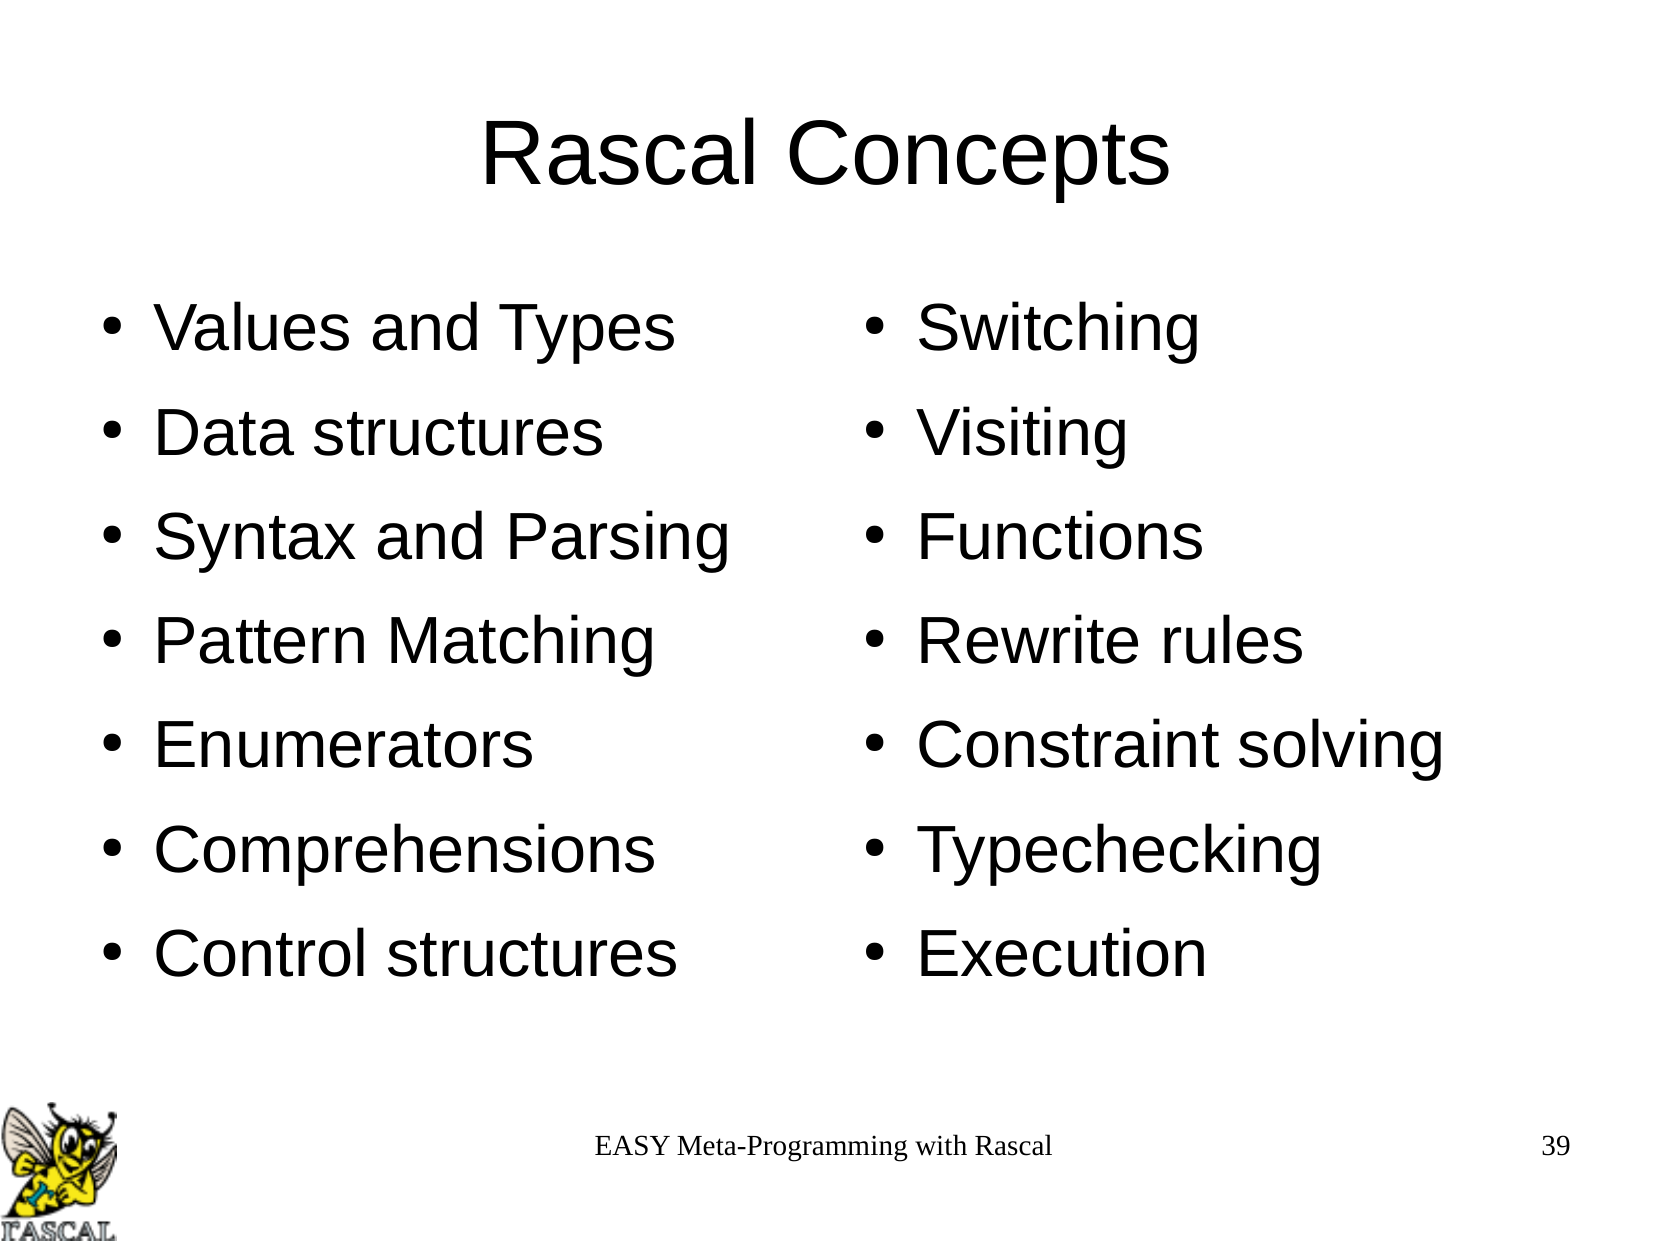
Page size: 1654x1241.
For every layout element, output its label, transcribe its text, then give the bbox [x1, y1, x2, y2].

list Switching Visiting Functions Rewrite rules Constraint solving Typechecking Execution [845, 290, 1572, 1109]
list Values and Types Data structures Syntax and Parsing Pattern Matching Enumerators Comprehensions Control structures [82, 290, 809, 1109]
picture [0, 1102, 117, 1241]
title Rascal Concepts [82, 49, 1571, 257]
